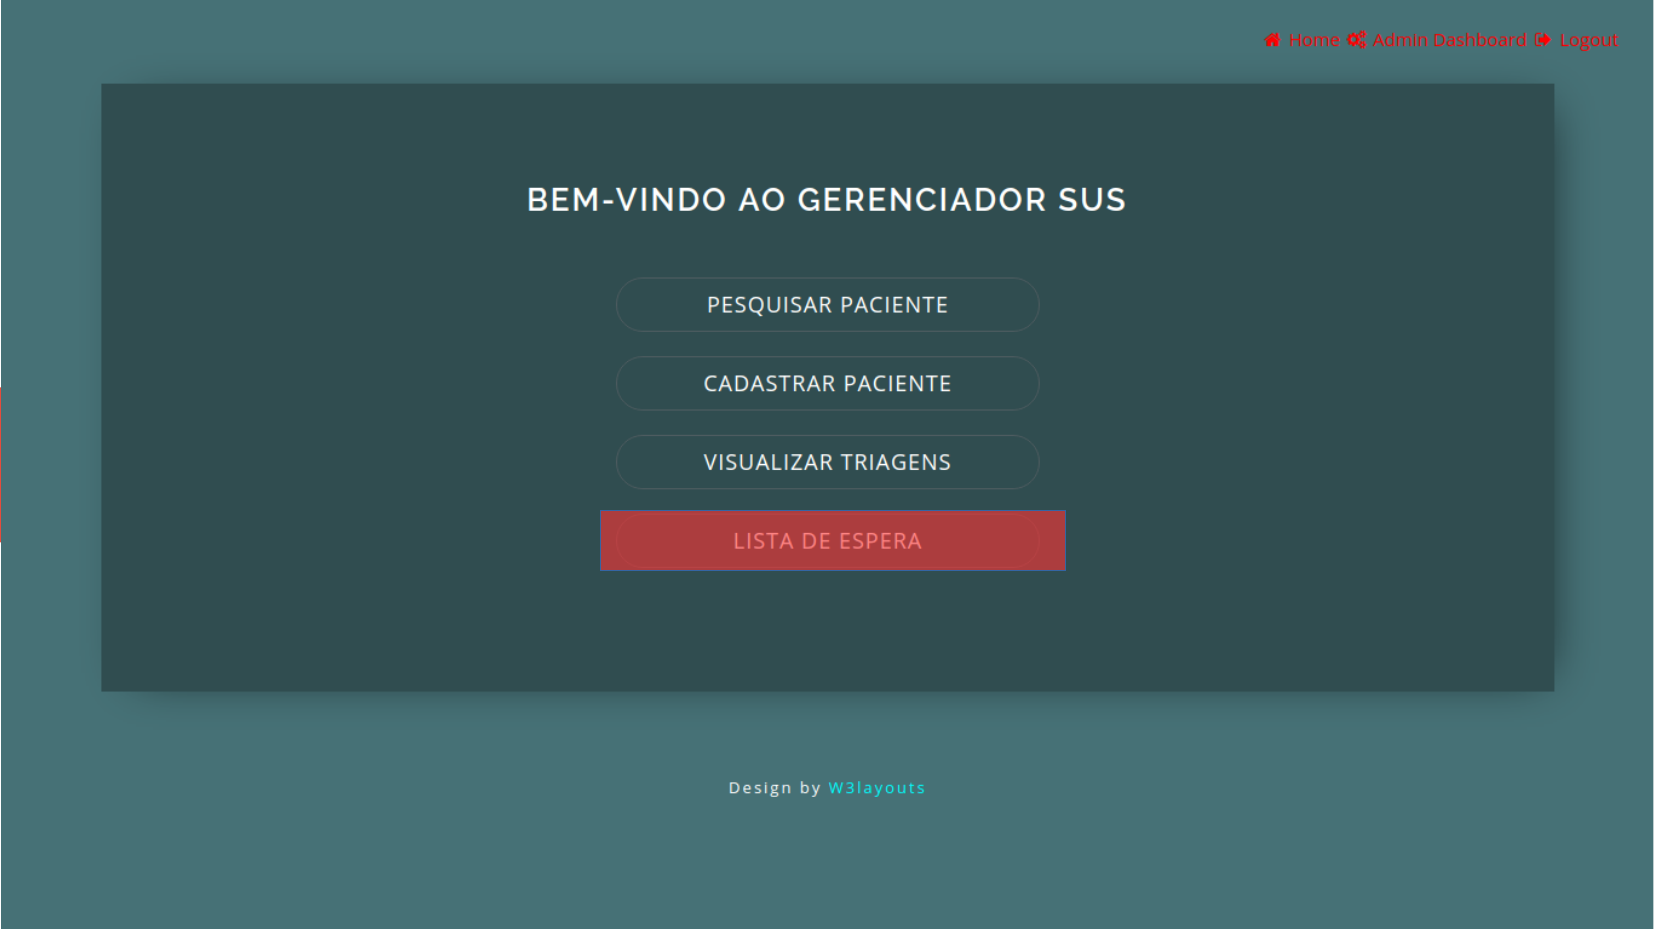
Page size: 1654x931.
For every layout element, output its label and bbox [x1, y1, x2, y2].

picture [1, 0, 1654, 929]
text_box [600, 510, 1066, 571]
